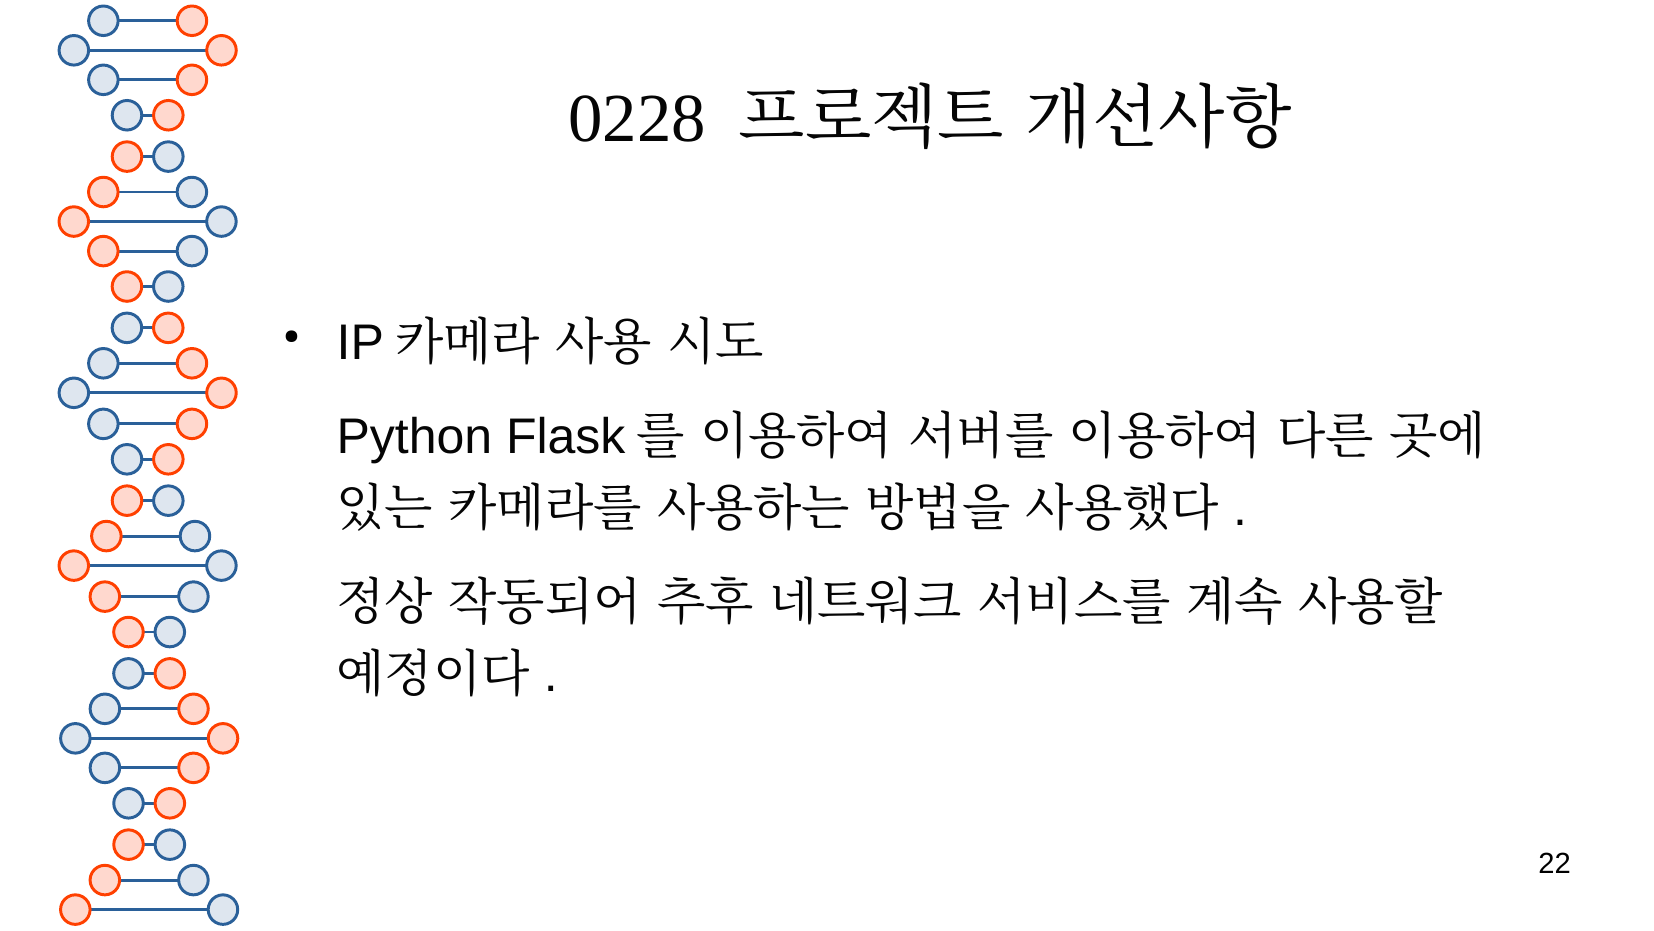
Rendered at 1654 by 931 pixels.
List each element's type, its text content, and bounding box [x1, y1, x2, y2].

title 0228 프로젝트 개선사항 [265, 35, 1595, 189]
list IP카메라 사용 시도 Python Flask를 이용하여 서버를 이용하여 다른 곳에 있는 카메라를 사용하는 방법을 사용했다. 정상 작동되어 추후 네트워크 서비스를 계속 사용할 예정이다. [265, 224, 1595, 764]
